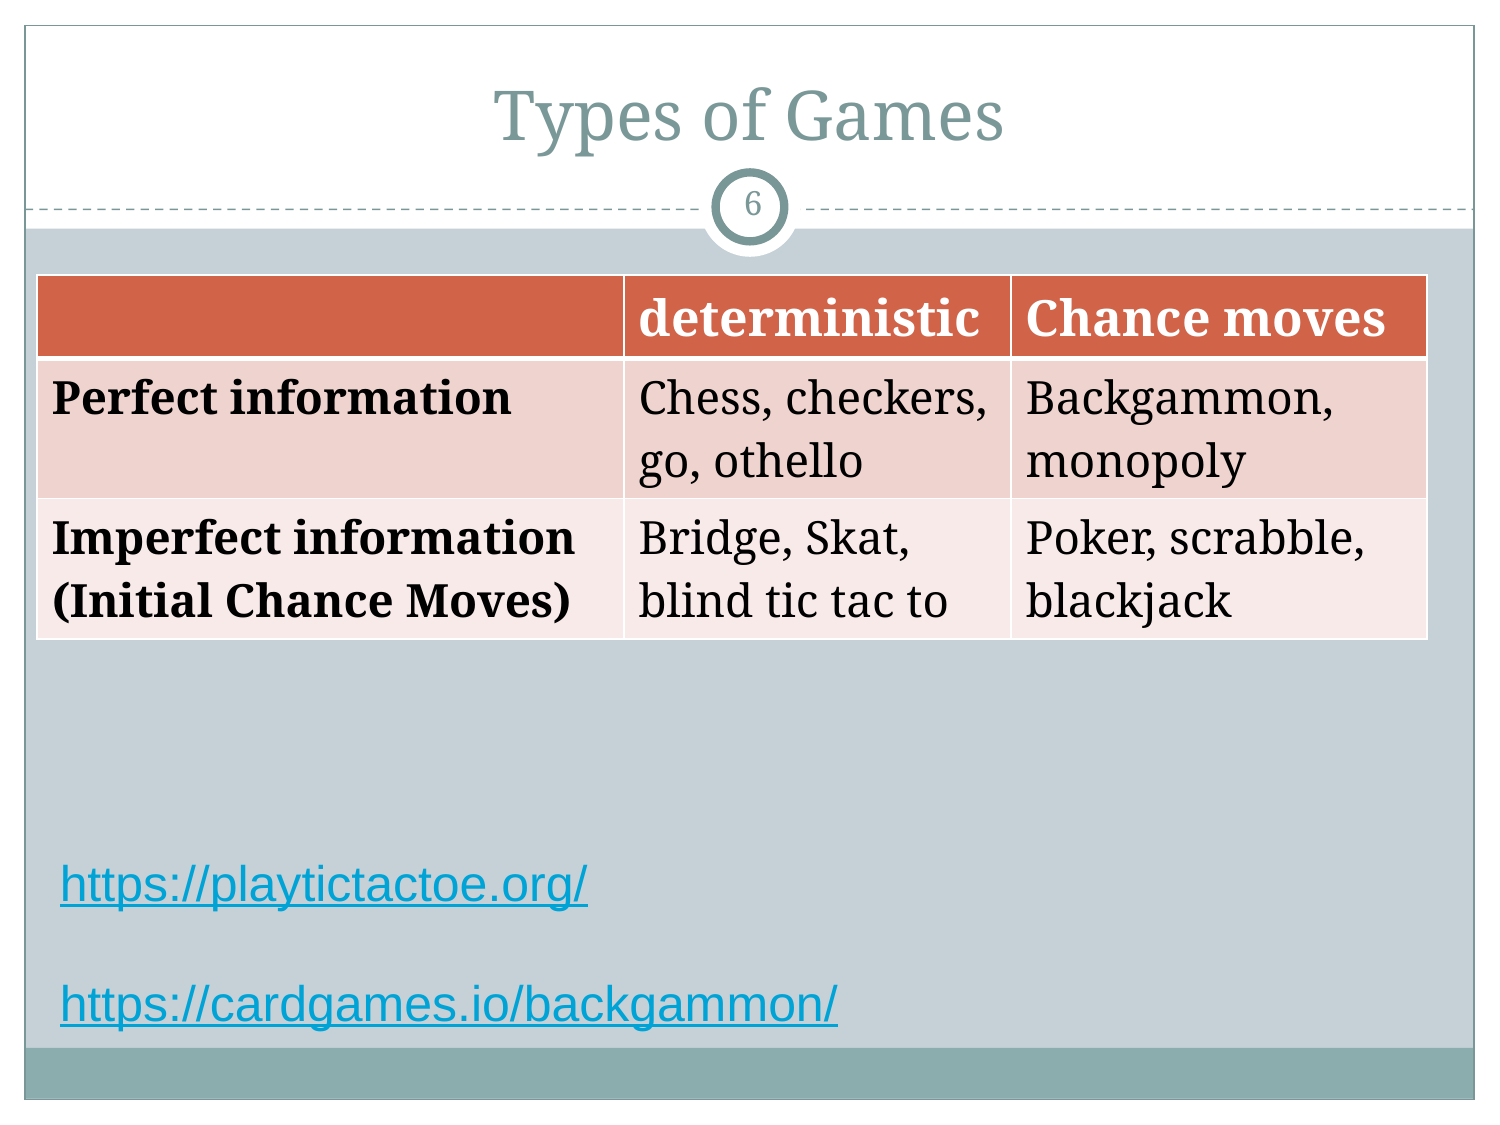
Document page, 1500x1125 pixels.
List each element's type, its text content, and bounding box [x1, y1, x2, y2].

table_header [38, 276, 623, 356]
table_header Chance moves [1012, 276, 1426, 356]
table_cell Poker, scrabble, blackjack [1012, 499, 1426, 638]
slide_number <number> [715, 168, 791, 241]
table_cell Backgammon, monopoly [1012, 361, 1426, 498]
table_header deterministic [625, 276, 1010, 356]
title Types of Games [49, 37, 1450, 162]
table_cell Bridge, Skat, blind tic tac to [625, 499, 1010, 638]
table_cell Chess, checkers, go, othello [625, 361, 1010, 498]
table_cell Imperfect information (Initial Chance Moves) [38, 499, 623, 638]
text_box https://playtictactoe.org/ https://cardgames.io/backgammon/ [44, 836, 1412, 1064]
table_cell Perfect information [38, 361, 623, 498]
